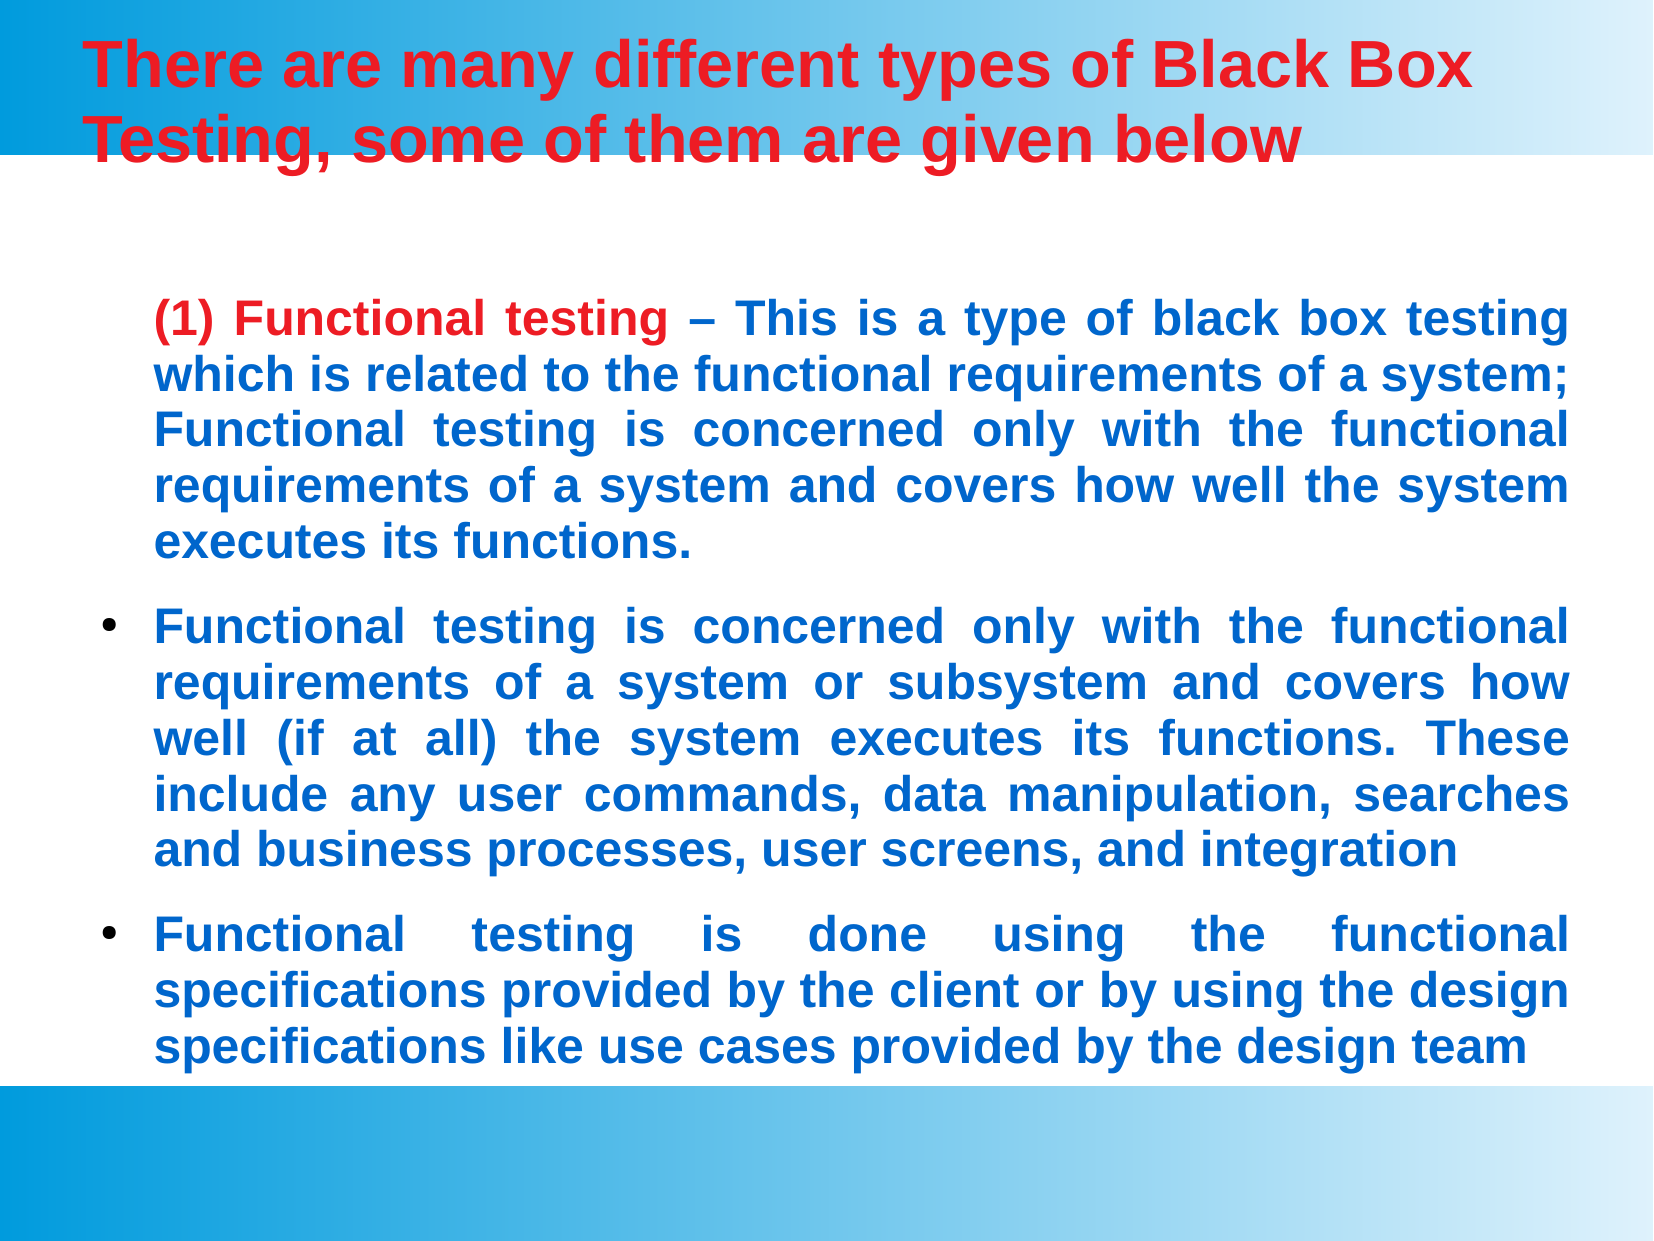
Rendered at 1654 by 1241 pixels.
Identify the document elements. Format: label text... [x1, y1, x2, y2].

list (1) Functional testing – This is a type of black box testing which is related to the functional requirements of a system; Functional testing is concerned only with the functional requirements of a system and covers how well the system executes its functions. Functional testing is concerned only with the functional requirements of a system or subsystem and covers how well (if at all) the system executes its functions. These include any user commands, data manipulation, searches and business processes, user screens, and integration Functional testing is done using the functional specifications provided by the client or by using the design specifications like use cases provided by the design team [82, 290, 1571, 1010]
title There are many different types of Black Box Testing, some of them are given below [82, 26, 1571, 177]
